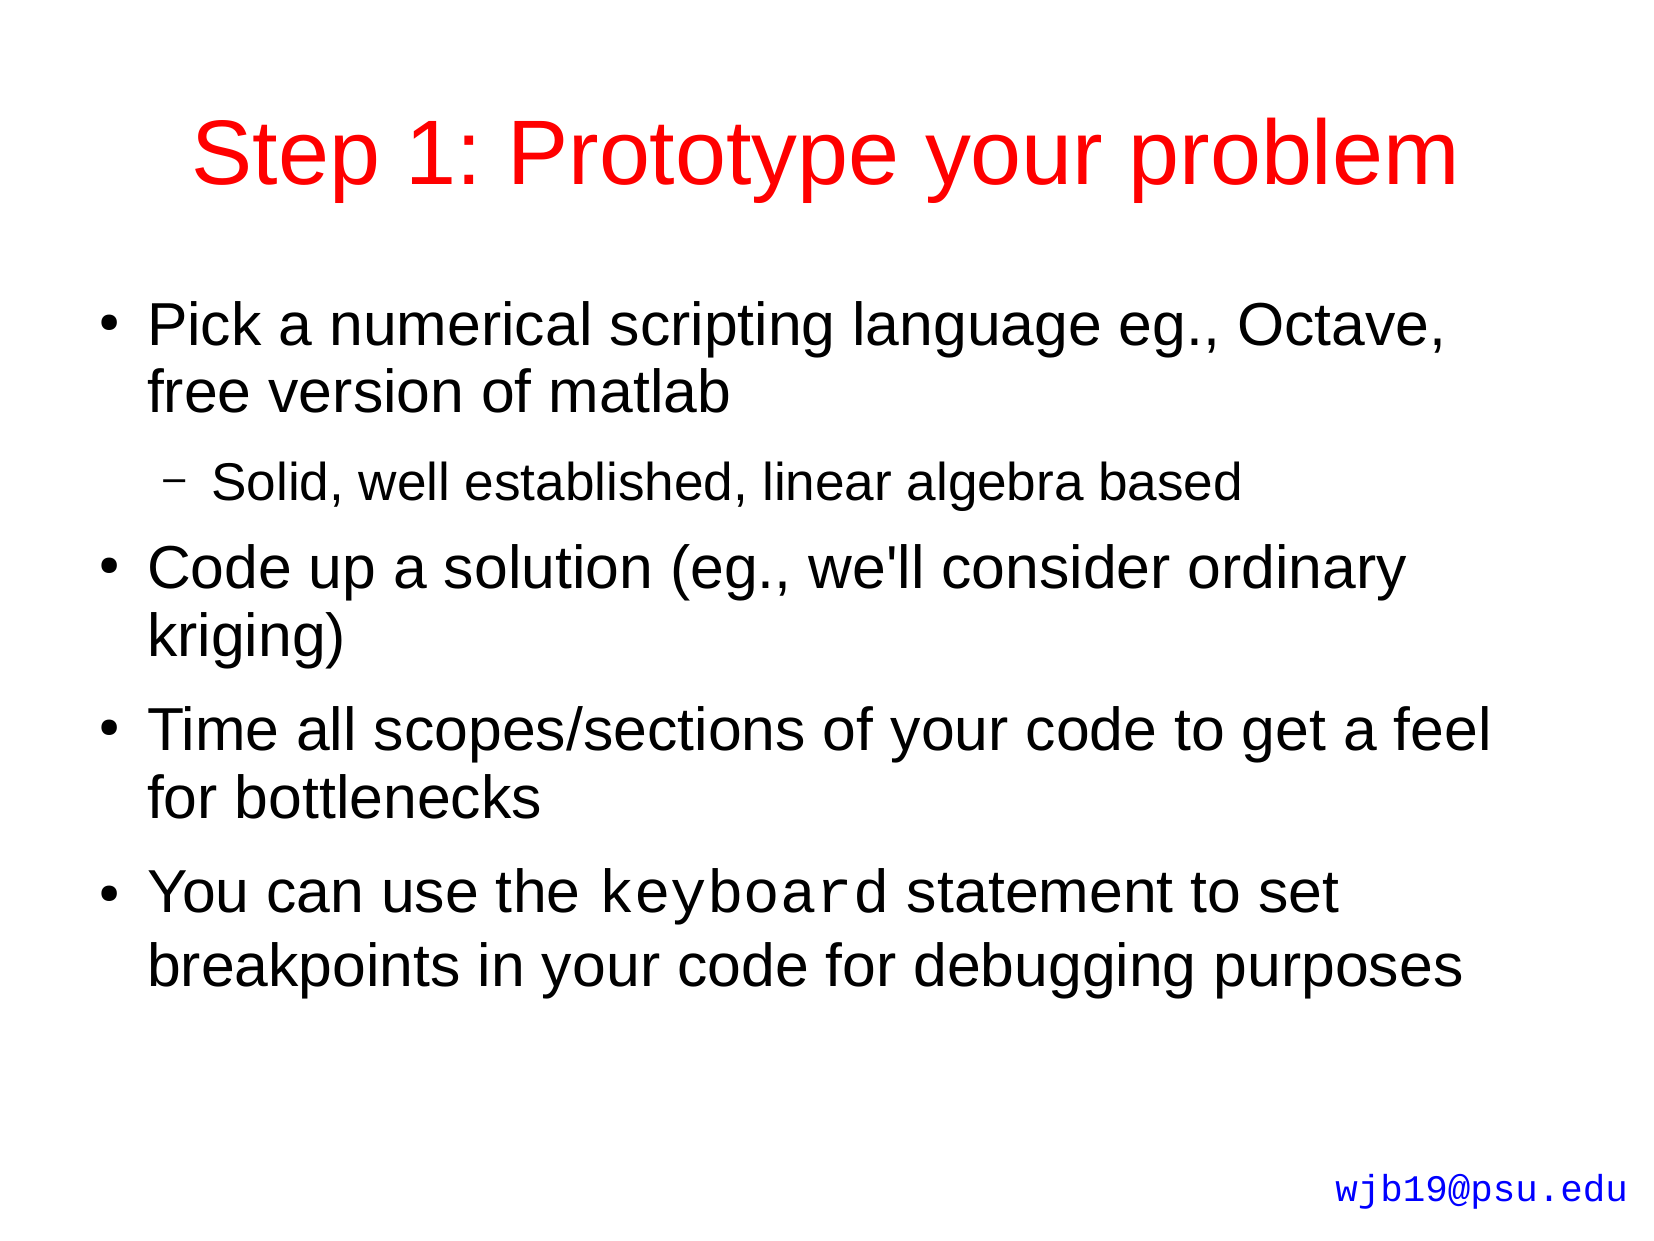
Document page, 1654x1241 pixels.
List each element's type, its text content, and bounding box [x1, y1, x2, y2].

text_box wjb19@psu.edu [1320, 1162, 1643, 1220]
list Pick a numerical scripting language eg., Octave, free version of matlab Solid, well established, linear algebra based Code up a solution (eg., we'll consider ordinary kriging) Time all scopes/sections of your code to get a feel for bottlenecks You can use the keyboard statement to set breakpoints in your code for debugging purposes [82, 290, 1538, 1010]
title Step 1: Prototype your problem [82, 49, 1571, 257]
